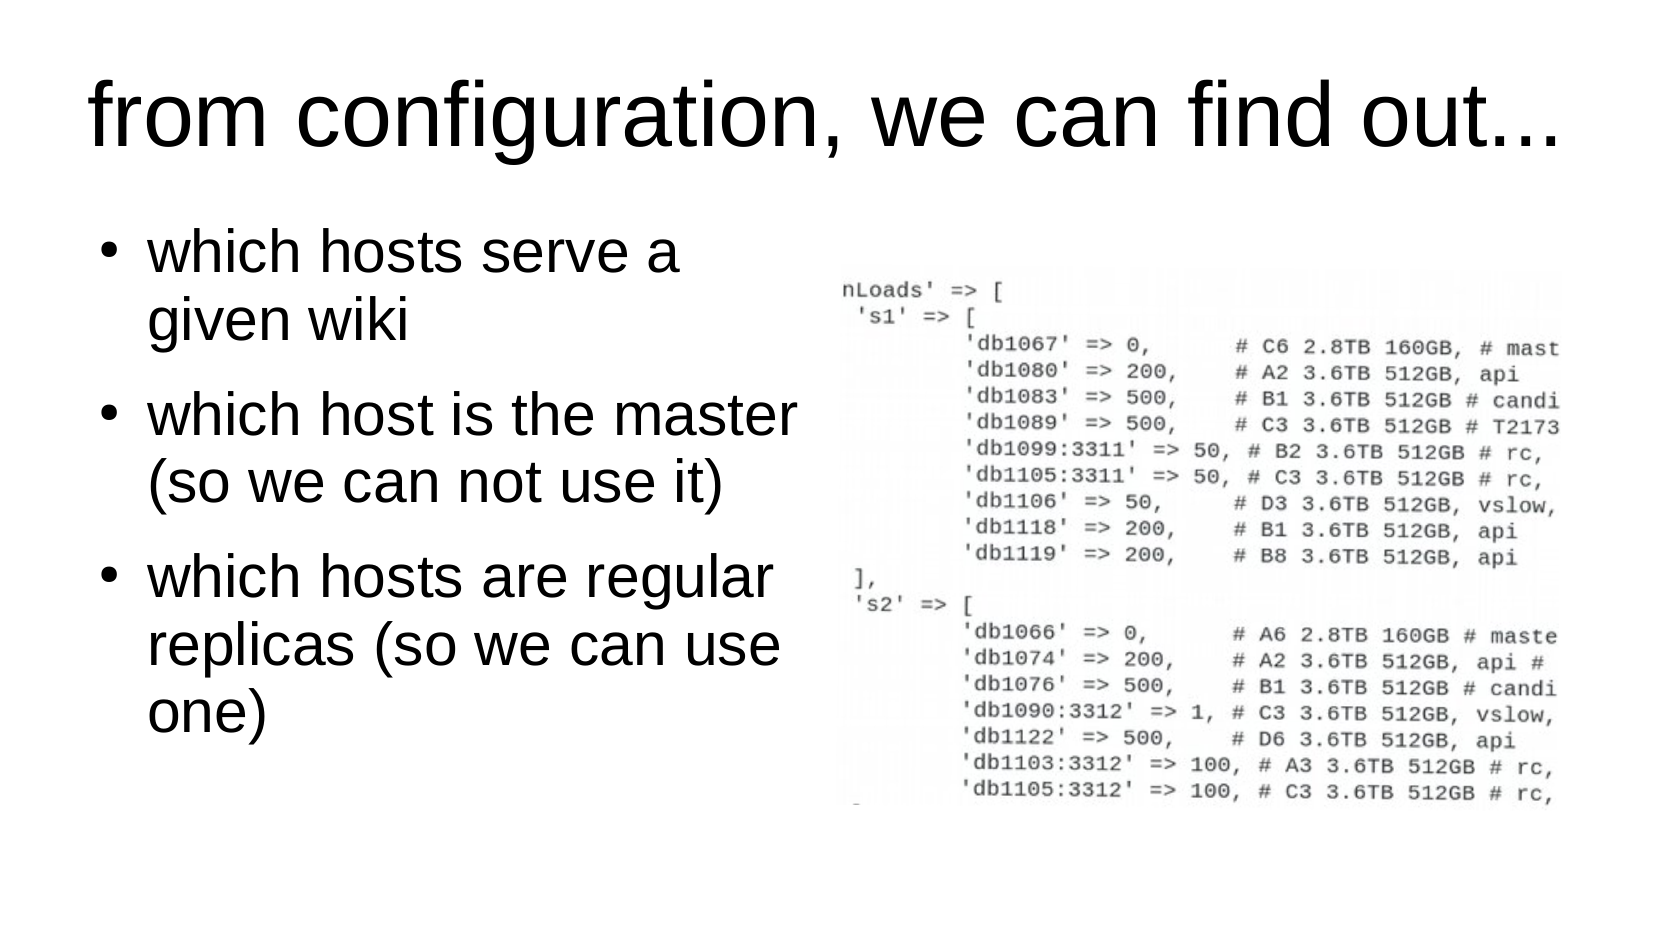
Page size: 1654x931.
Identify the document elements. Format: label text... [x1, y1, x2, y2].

picture [835, 263, 1562, 811]
list which hosts serve a given wiki which host is the master (so we can not use it) which hosts are regular replicas (so we can use one) [82, 217, 809, 758]
title from configuration, we can find out... [82, 37, 1571, 193]
